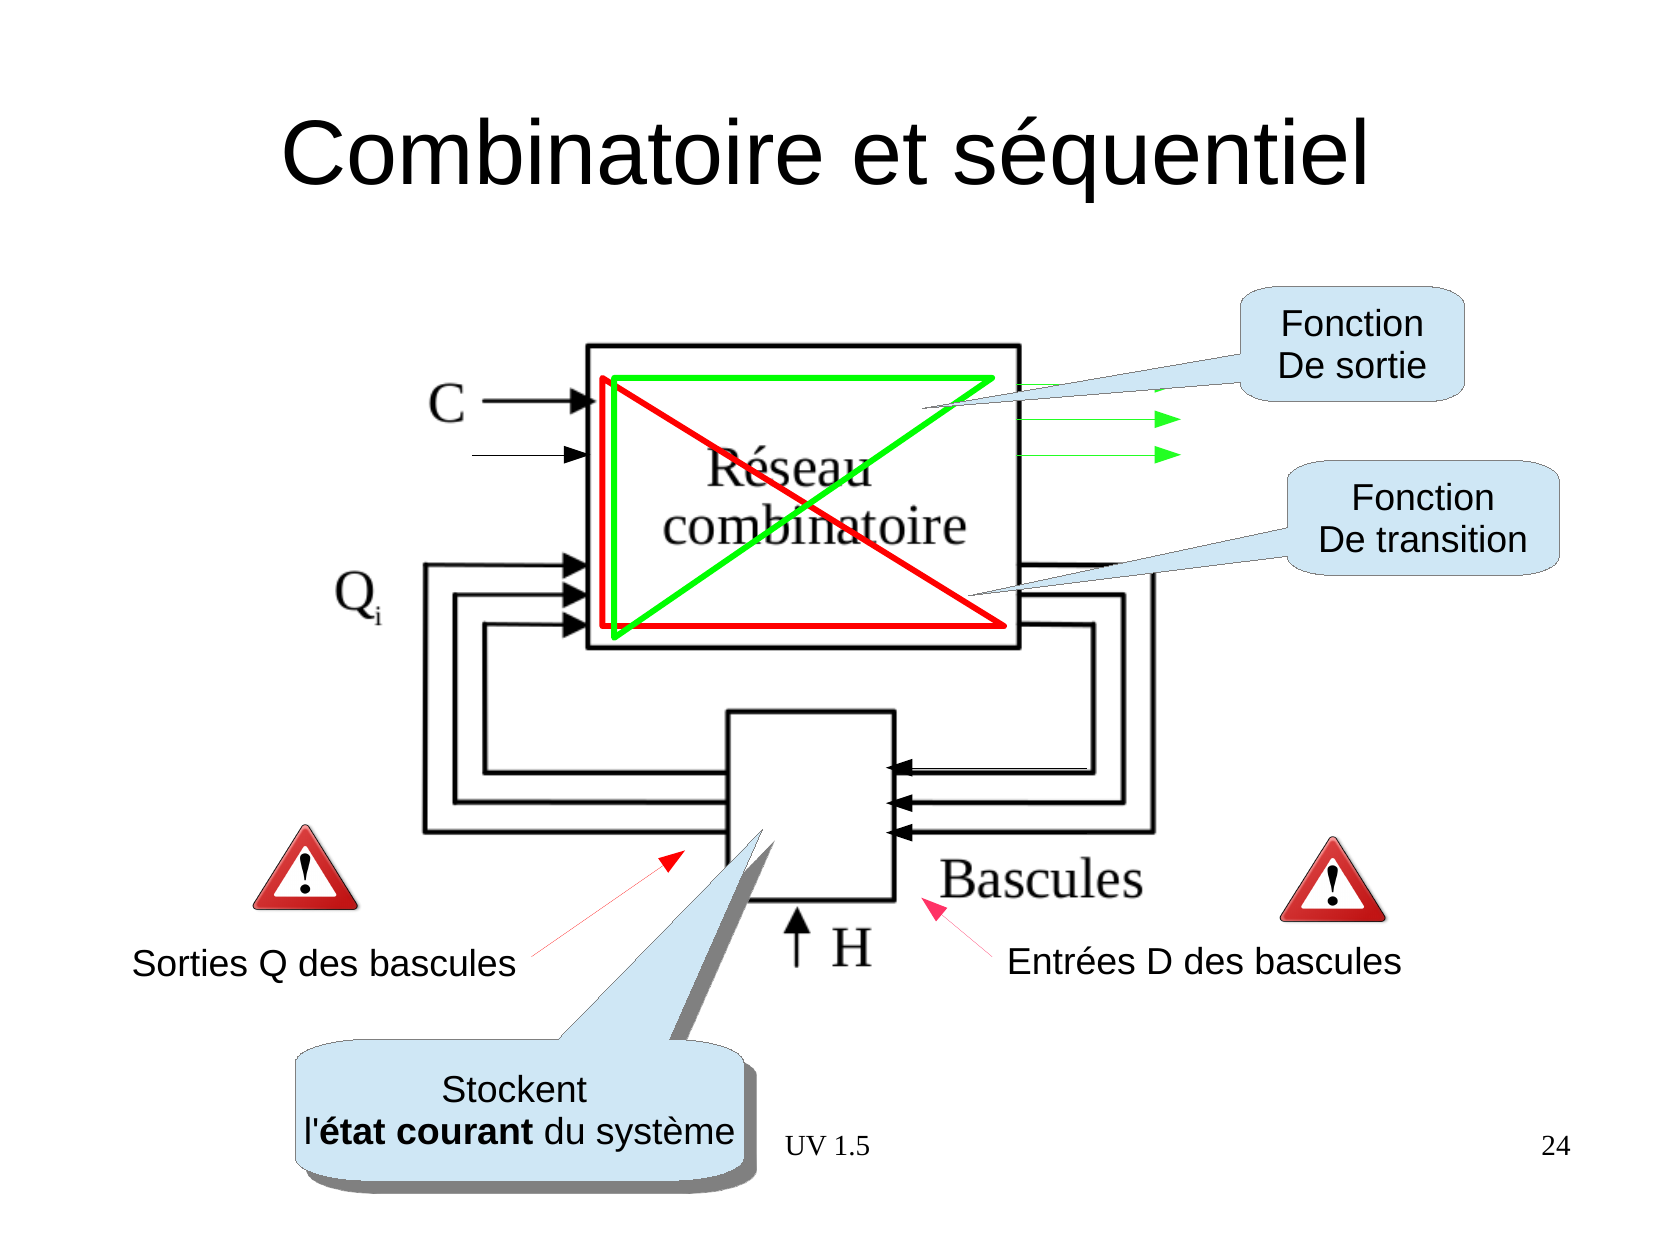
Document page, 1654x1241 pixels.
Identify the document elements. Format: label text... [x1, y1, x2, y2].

text_box Fonction De transition [968, 460, 1560, 596]
text_box Entrées D des bascules [992, 933, 1418, 990]
text_box Sorties Q des bascules [116, 935, 532, 993]
picture [618, 381, 981, 500]
picture [643, 509, 991, 623]
picture [618, 392, 800, 623]
picture [606, 385, 611, 623]
title Combinatoire et séquentiel [82, 49, 1571, 257]
text_box Stockent l'état courant du système [295, 829, 763, 1182]
text_box Fonction De sortie [922, 286, 1465, 409]
picture [248, 286, 1416, 1004]
